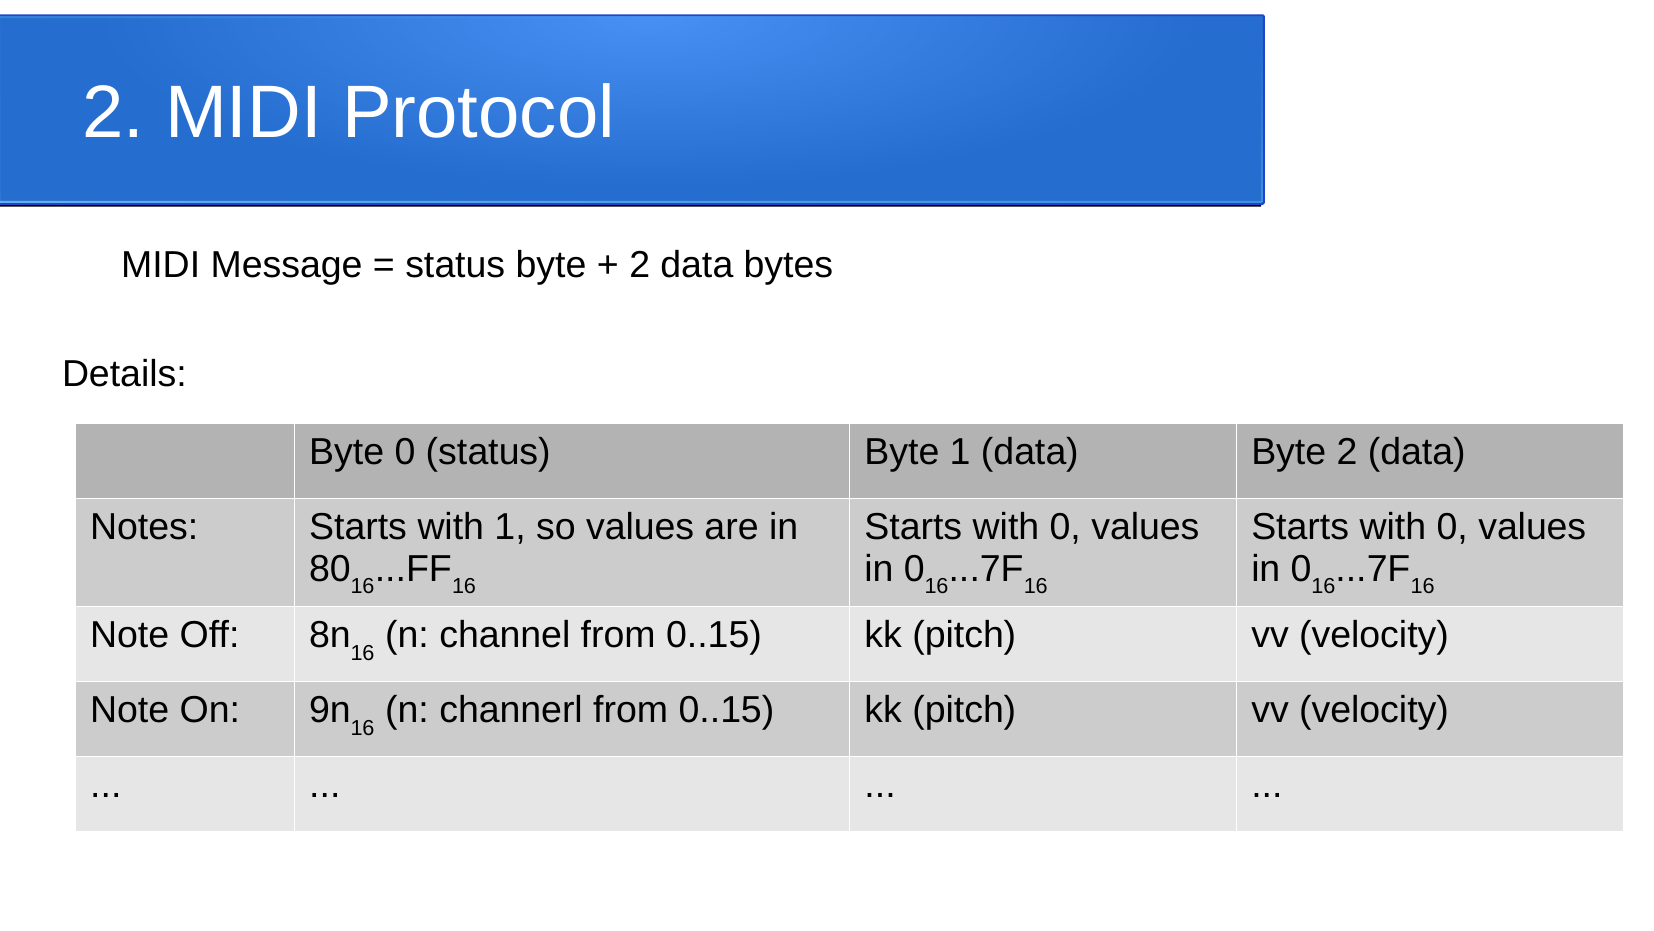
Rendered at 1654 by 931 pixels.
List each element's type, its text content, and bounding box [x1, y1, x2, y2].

text_box MIDI Message = status byte + 2 data bytes [106, 236, 1441, 294]
table_header Byte 0 (status) [295, 424, 849, 498]
table_cell vv (velocity) [1237, 682, 1623, 756]
table_cell Starts with 0, values in 016...7F16 [1237, 499, 1623, 606]
title 2. MIDI Protocol [82, 35, 1235, 189]
table_cell Note On: [76, 682, 294, 756]
table_header Byte 2 (data) [1237, 424, 1623, 498]
table_cell Notes: [76, 499, 294, 606]
table_cell vv (velocity) [1237, 607, 1623, 681]
table_cell 9n16 (n: channerl from 0..15) [295, 682, 849, 756]
text_box Details: [47, 344, 1382, 402]
table_header Byte 1 (data) [850, 424, 1236, 498]
table_cell ... [76, 757, 294, 831]
table_cell Note Off: [76, 607, 294, 681]
table_cell kk (pitch) [850, 682, 1236, 756]
table_cell kk (pitch) [850, 607, 1236, 681]
table_cell 8n16 (n: channel from 0..15) [295, 607, 849, 681]
table_cell Starts with 0, values in 016...7F16 [850, 499, 1236, 606]
table_header [76, 424, 294, 498]
table_cell ... [850, 757, 1236, 831]
table_cell ... [1237, 757, 1623, 831]
table_cell ... [295, 757, 849, 831]
table_cell Starts with 1, so values are in 8016...FF16 [295, 499, 849, 606]
